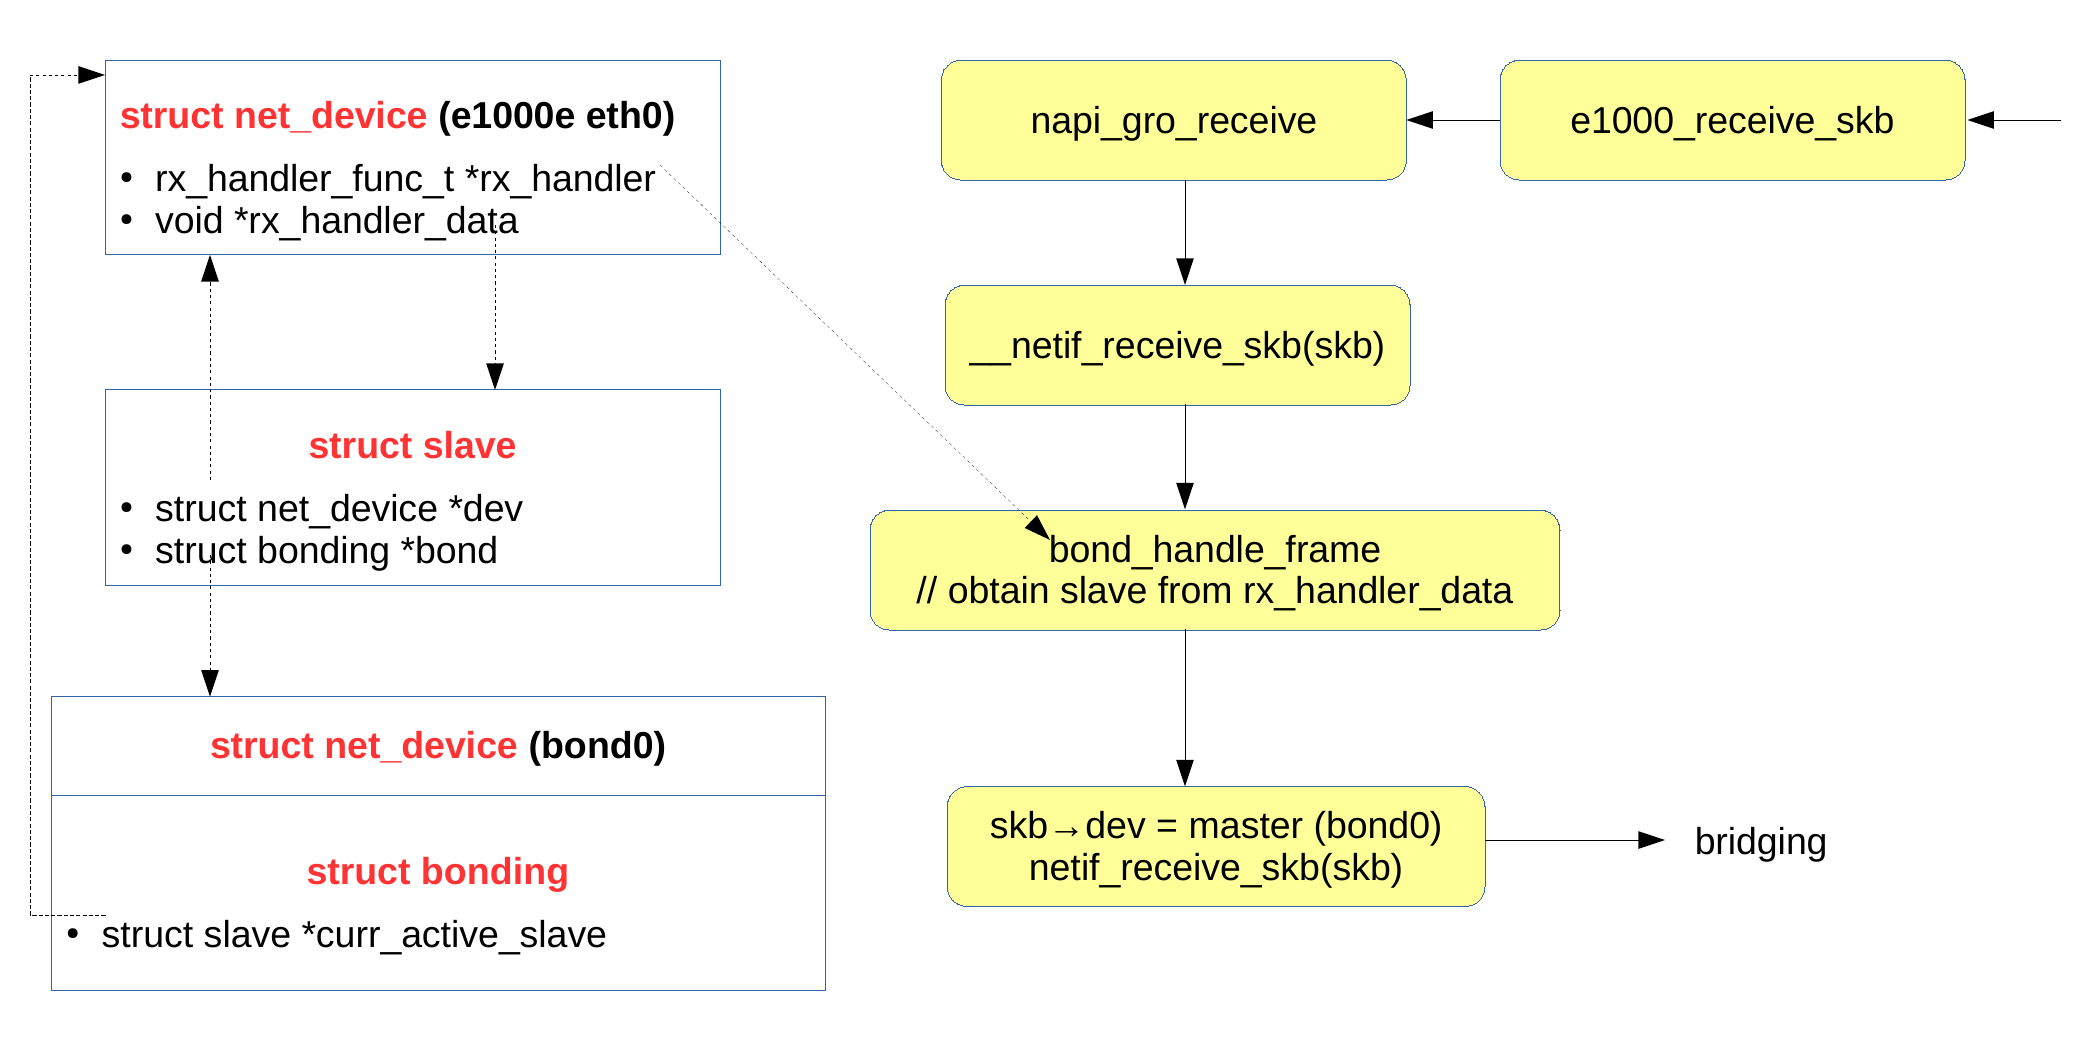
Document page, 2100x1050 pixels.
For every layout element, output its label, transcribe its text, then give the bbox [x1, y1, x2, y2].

text_box e1000_receive_skb [1500, 60, 1966, 181]
text_box __netif_receive_skb(skb) [945, 285, 1411, 406]
text_box struct slave struct net_device *dev struct bonding *bond [105, 389, 721, 586]
text_box struct net_device (bond0) [51, 696, 826, 795]
text_box bridging [1680, 813, 1843, 871]
text_box struct bonding struct slave *curr_active_slave [51, 795, 826, 991]
text_box napi_gro_receive [941, 60, 1407, 181]
text_box struct net_device (e1000e eth0) rx_handler_func_t *rx_handler void *rx_handler_data [105, 60, 721, 255]
text_box bond_handle_frame // obtain slave from rx_handler_data [870, 510, 1561, 631]
text_box skb→dev = master (bond0) netif_receive_skb(skb) [947, 786, 1486, 907]
